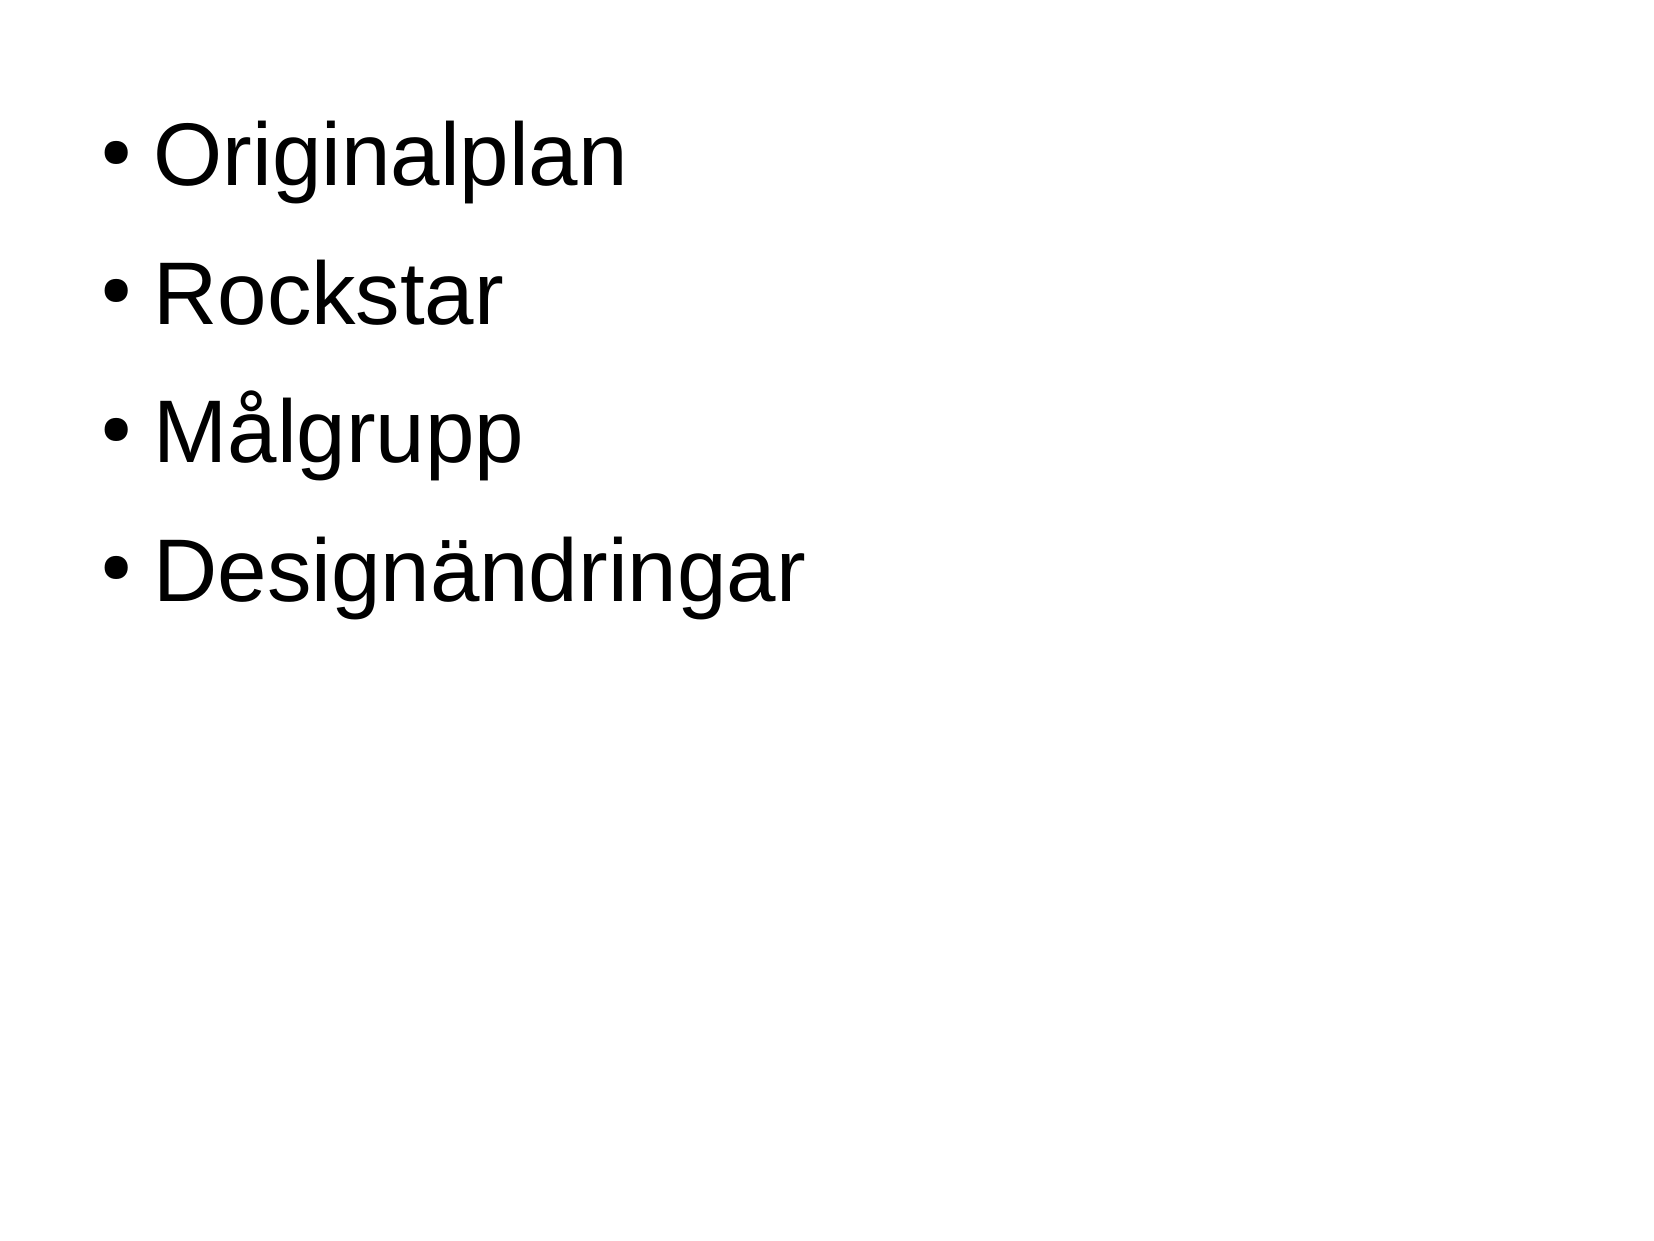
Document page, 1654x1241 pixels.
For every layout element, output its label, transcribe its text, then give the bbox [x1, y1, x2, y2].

list Originalplan Rockstar Målgrupp Designändringar [82, 105, 1571, 1010]
